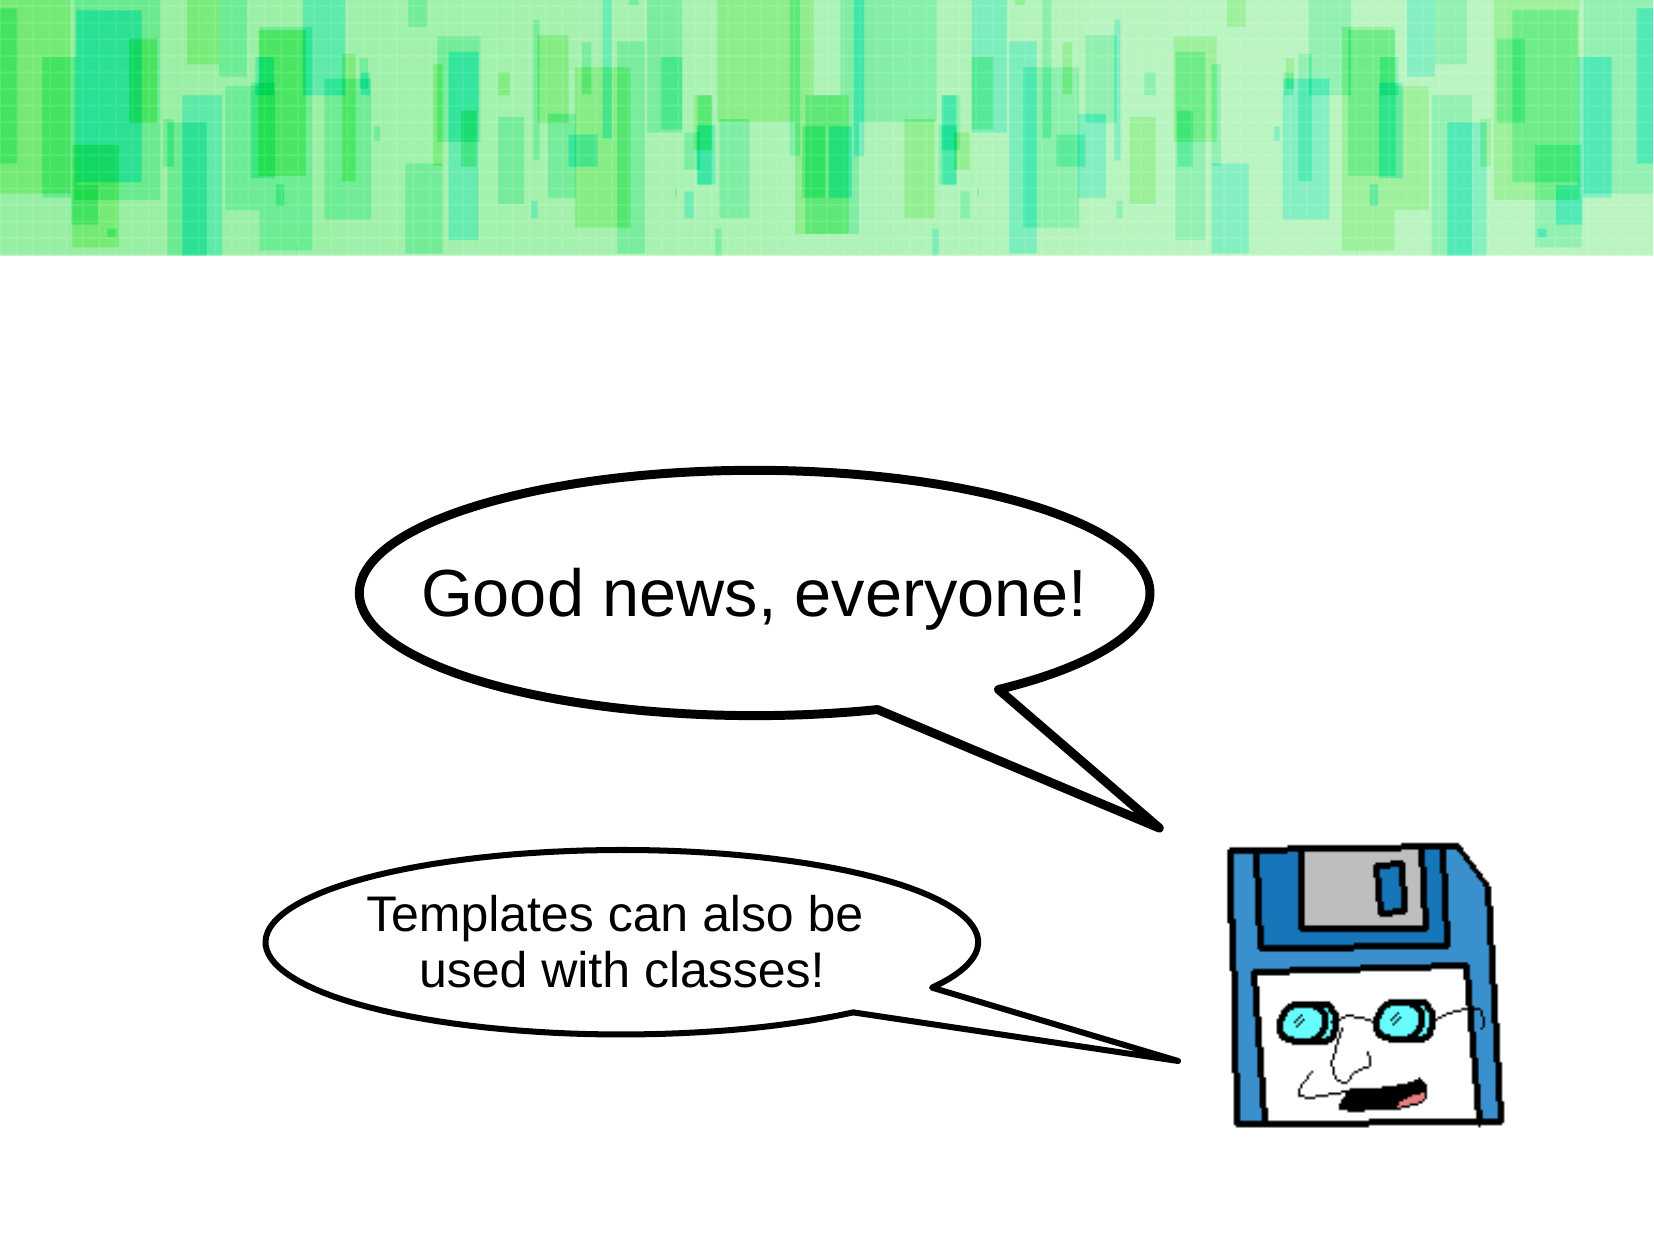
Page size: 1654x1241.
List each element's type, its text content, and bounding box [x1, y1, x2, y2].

text_box Good news, everyone! [359, 470, 1160, 829]
text_box Templates can also be used with classes! [265, 849, 1179, 1061]
picture [0, 0, 1654, 1241]
